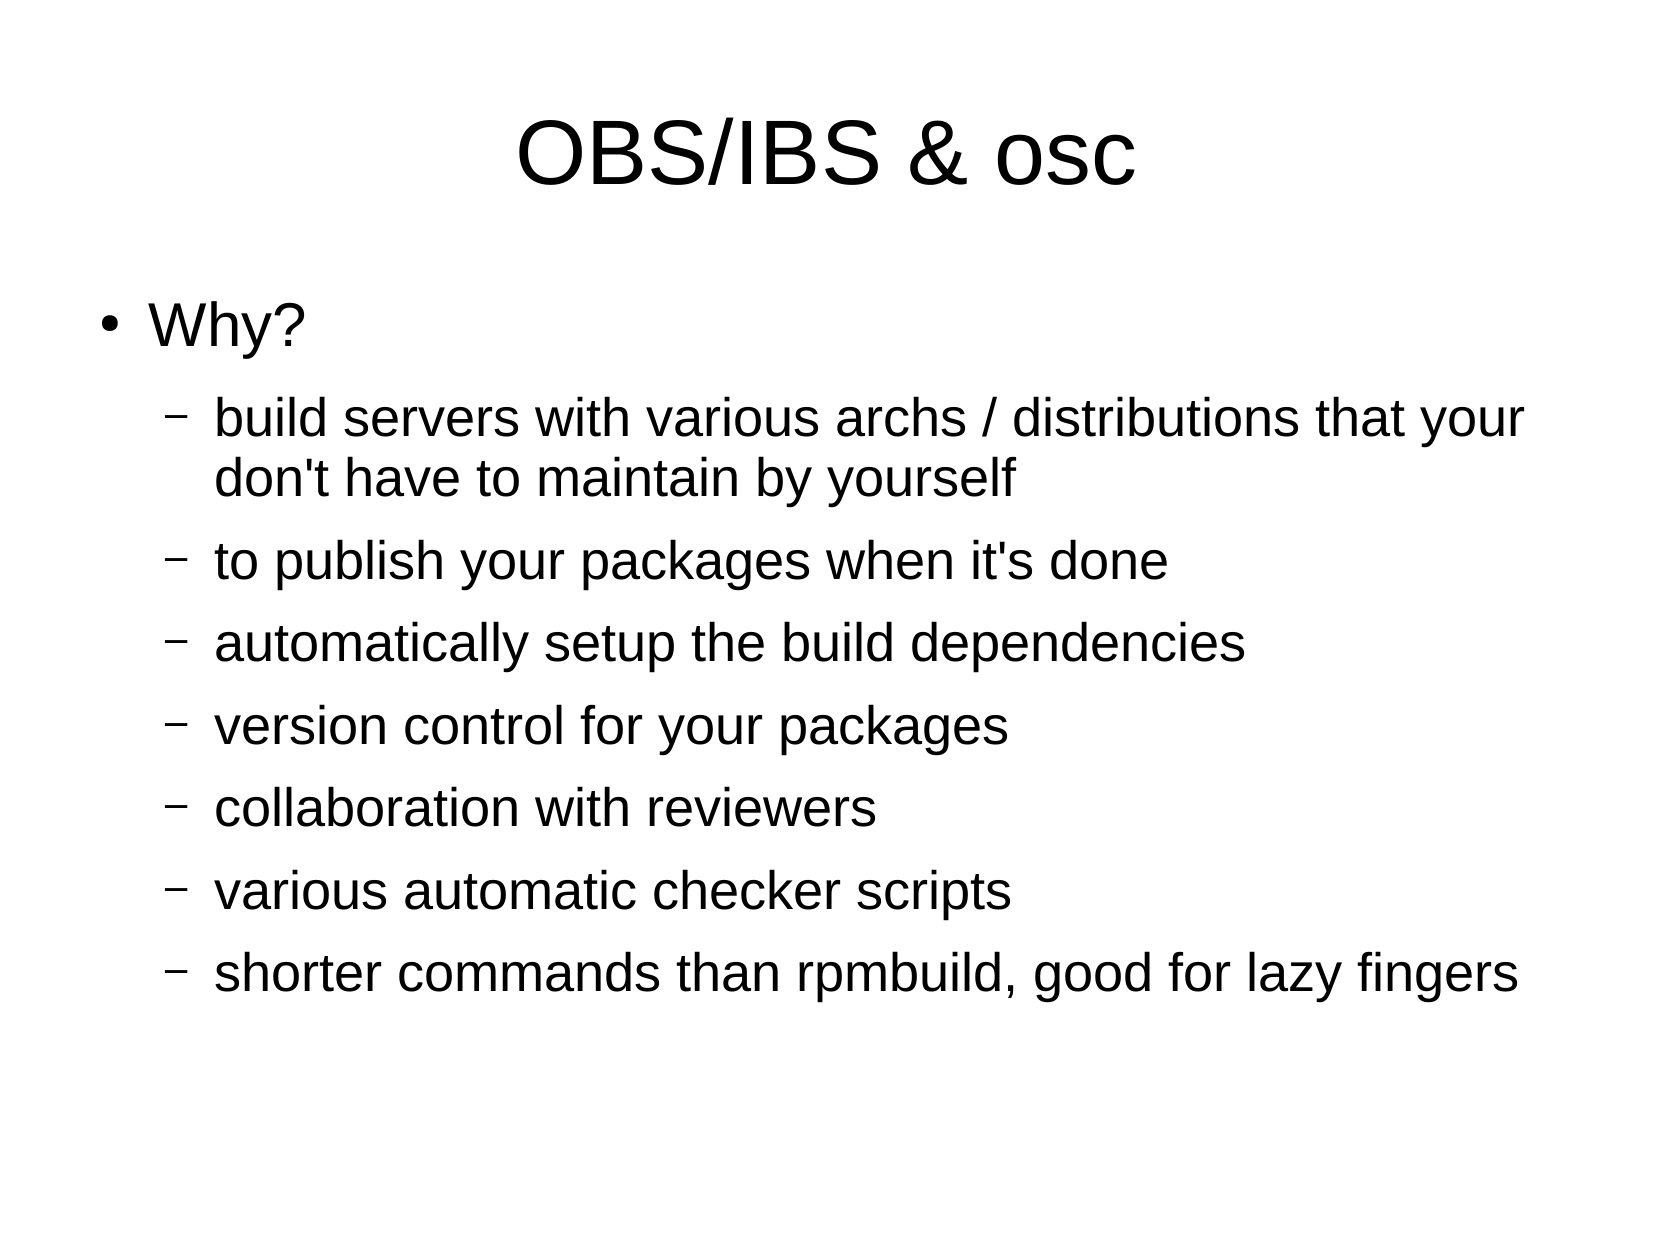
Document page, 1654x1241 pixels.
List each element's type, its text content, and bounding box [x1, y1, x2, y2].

list Why? build servers with various archs / distributions that your don't have to maintain by yourself to publish your packages when it's done automatically setup the build dependencies version control for your packages collaboration with reviewers various automatic checker scripts shorter commands than rpmbuild, good for lazy fingers [82, 290, 1571, 1010]
title OBS/IBS & osc [82, 49, 1571, 257]
